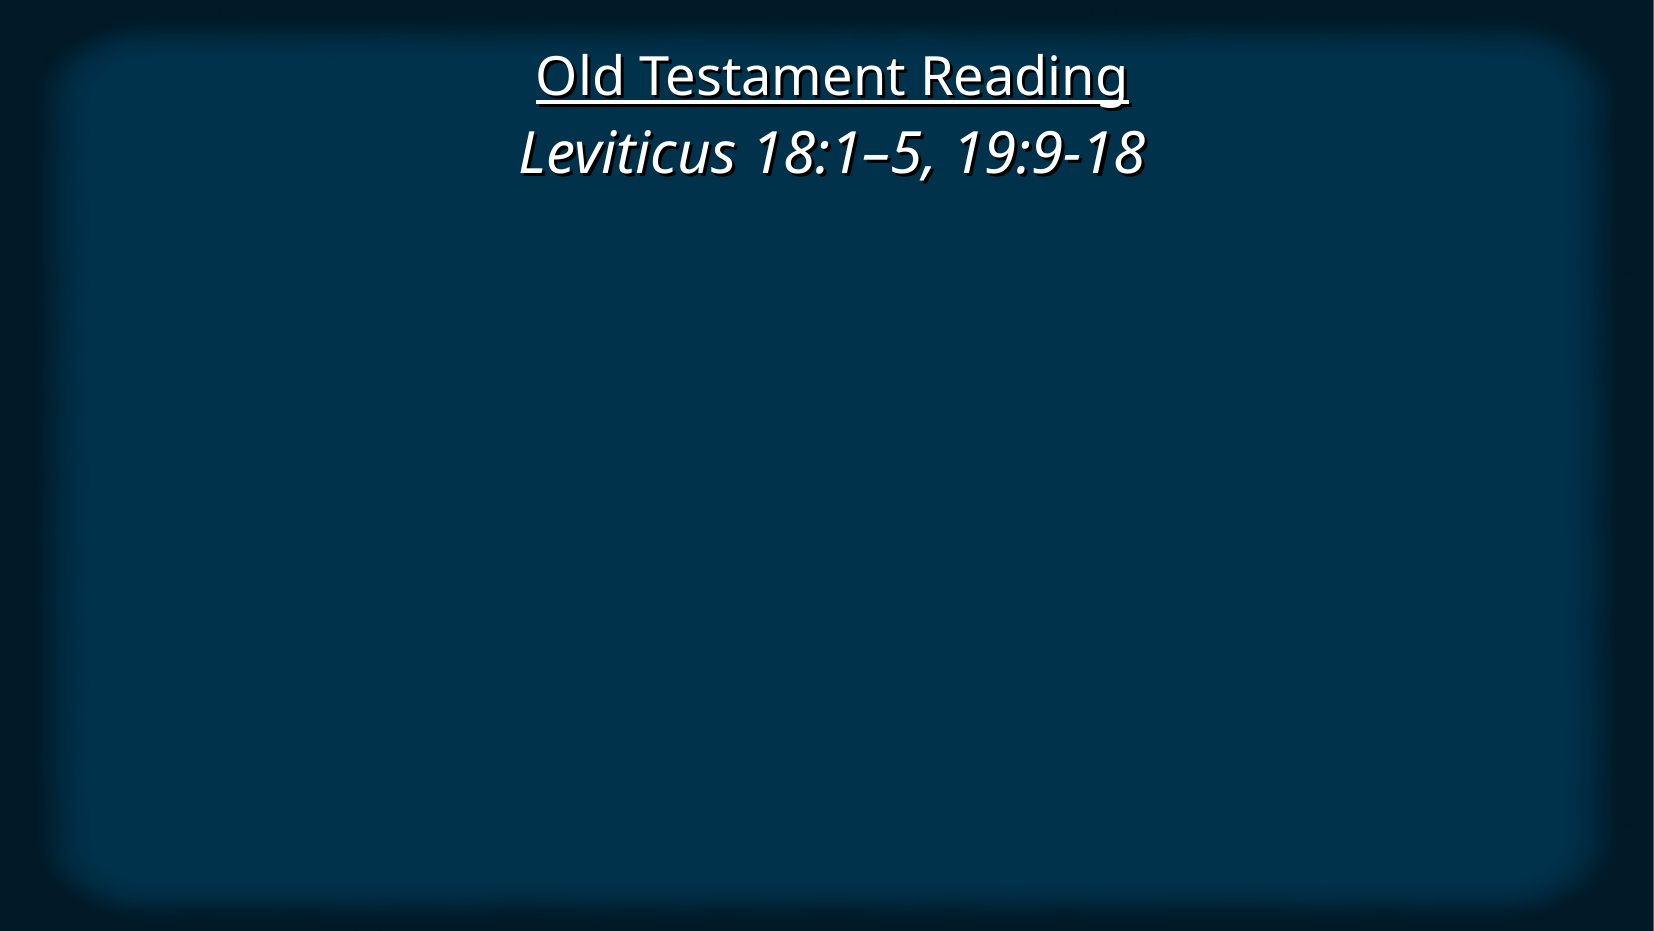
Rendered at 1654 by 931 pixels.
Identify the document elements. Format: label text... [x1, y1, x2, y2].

picture [0, 0, 1654, 931]
text_box Old Testament Reading Leviticus 18:1–5, 19:9-18 [90, 30, 1576, 194]
